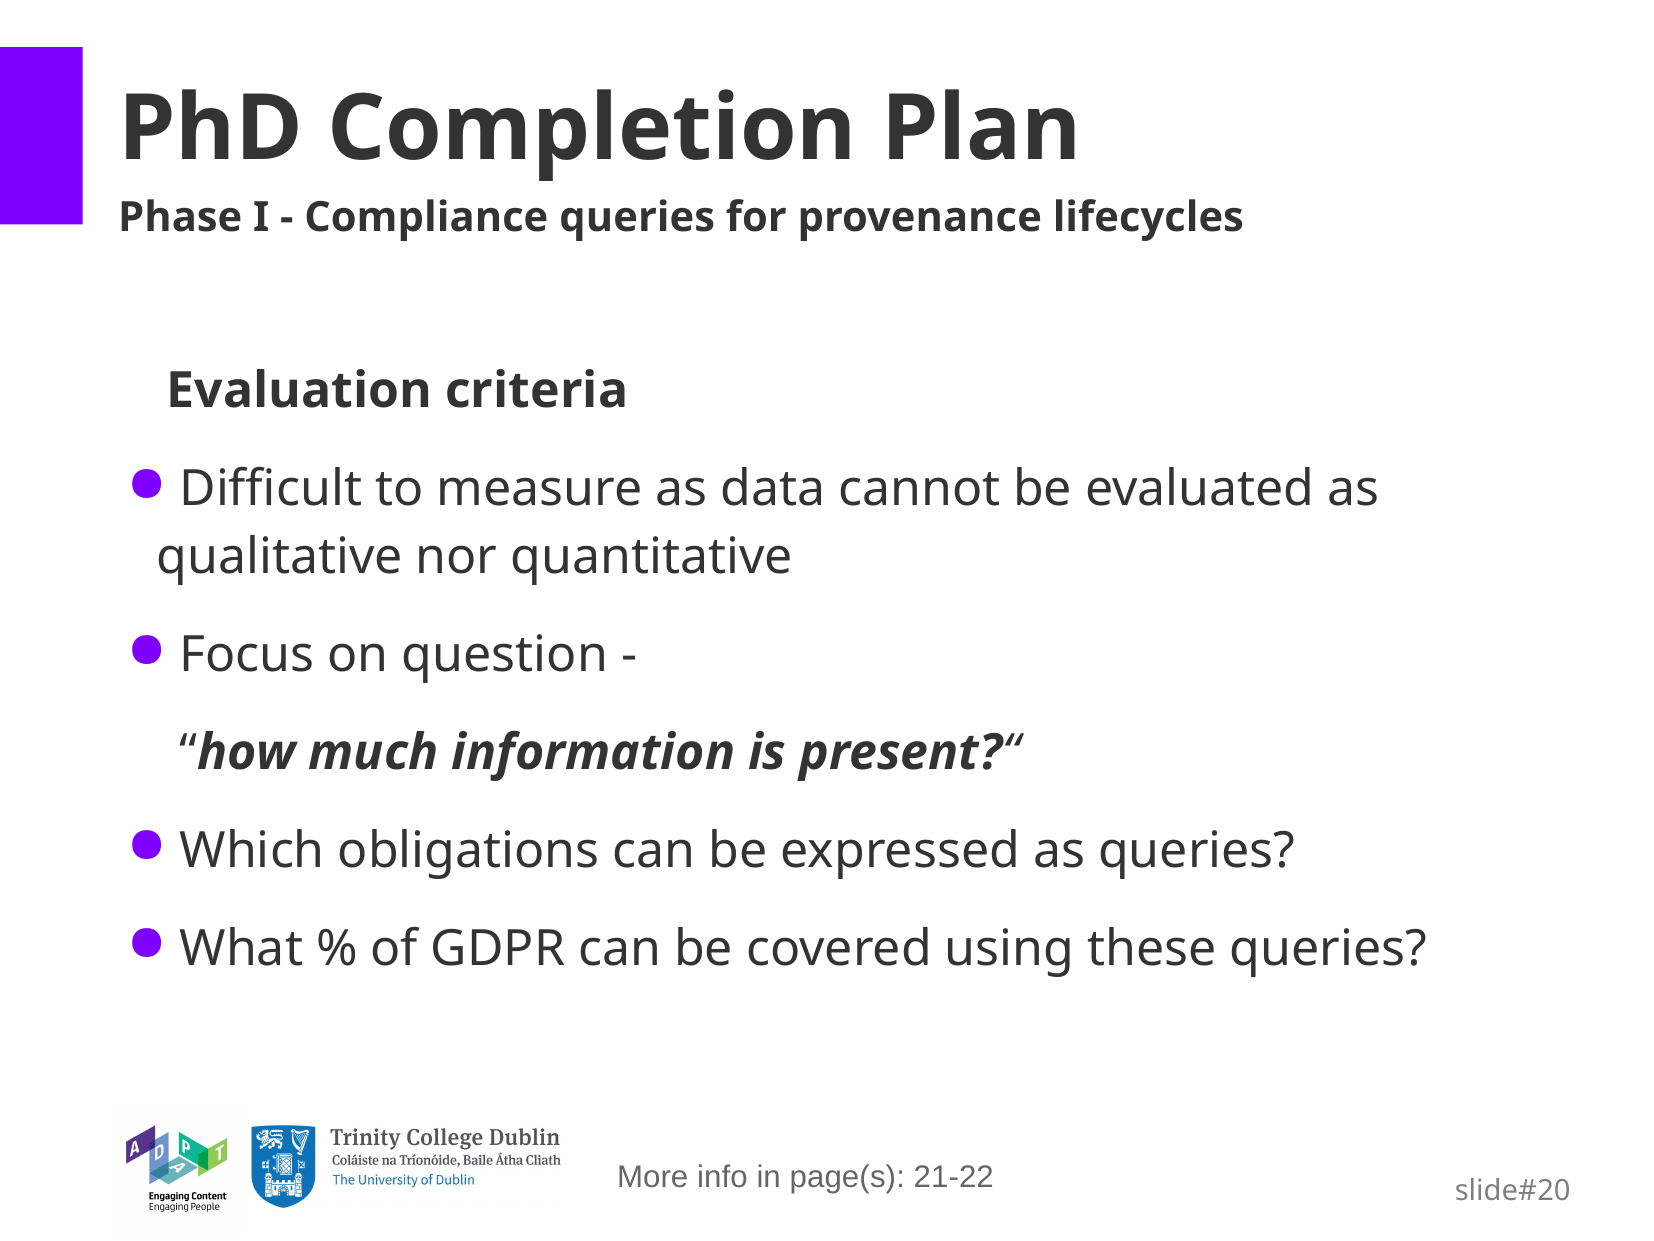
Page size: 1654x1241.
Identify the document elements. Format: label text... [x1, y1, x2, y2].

picture [106, 1098, 247, 1239]
picture [248, 1122, 564, 1211]
title PhD Completion Plan Phase I - Compliance queries for provenance lifecycles [118, 49, 1571, 257]
text_box More info in page(s): 21-22 [602, 1151, 1418, 1202]
list Evaluation criteria Difficult to measure as data cannot be evaluated as qualitative nor quantitative Focus on question - “how much information is present?“ Which obligations can be expressed as queries? What % of GDPR can be covered using these queries? [118, 354, 1536, 1074]
